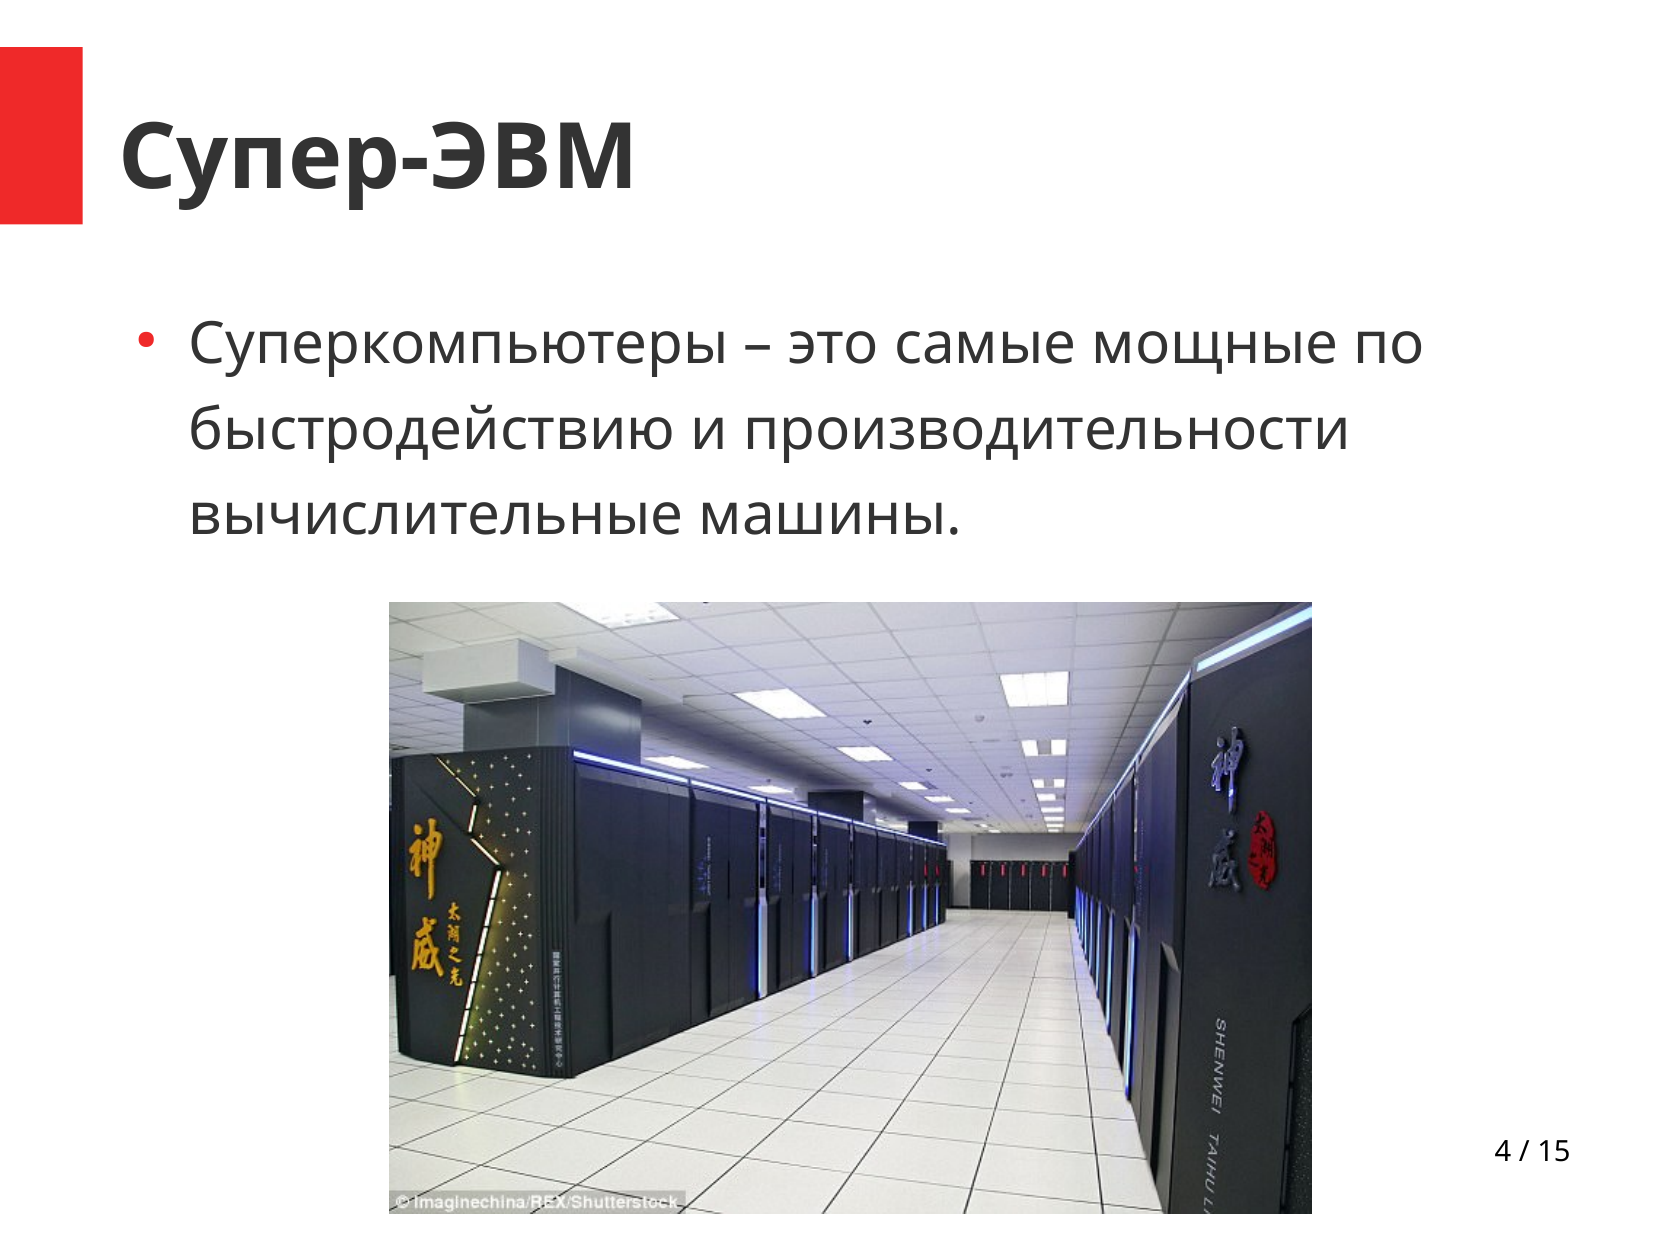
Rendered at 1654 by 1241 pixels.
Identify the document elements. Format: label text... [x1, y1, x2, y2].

list Суперкомпьютеры – это самые мощные по быстродействию и производительности вычислительные машины. [118, 295, 1536, 1015]
title Супер-ЭВМ [118, 49, 1571, 257]
picture [389, 602, 1312, 1215]
